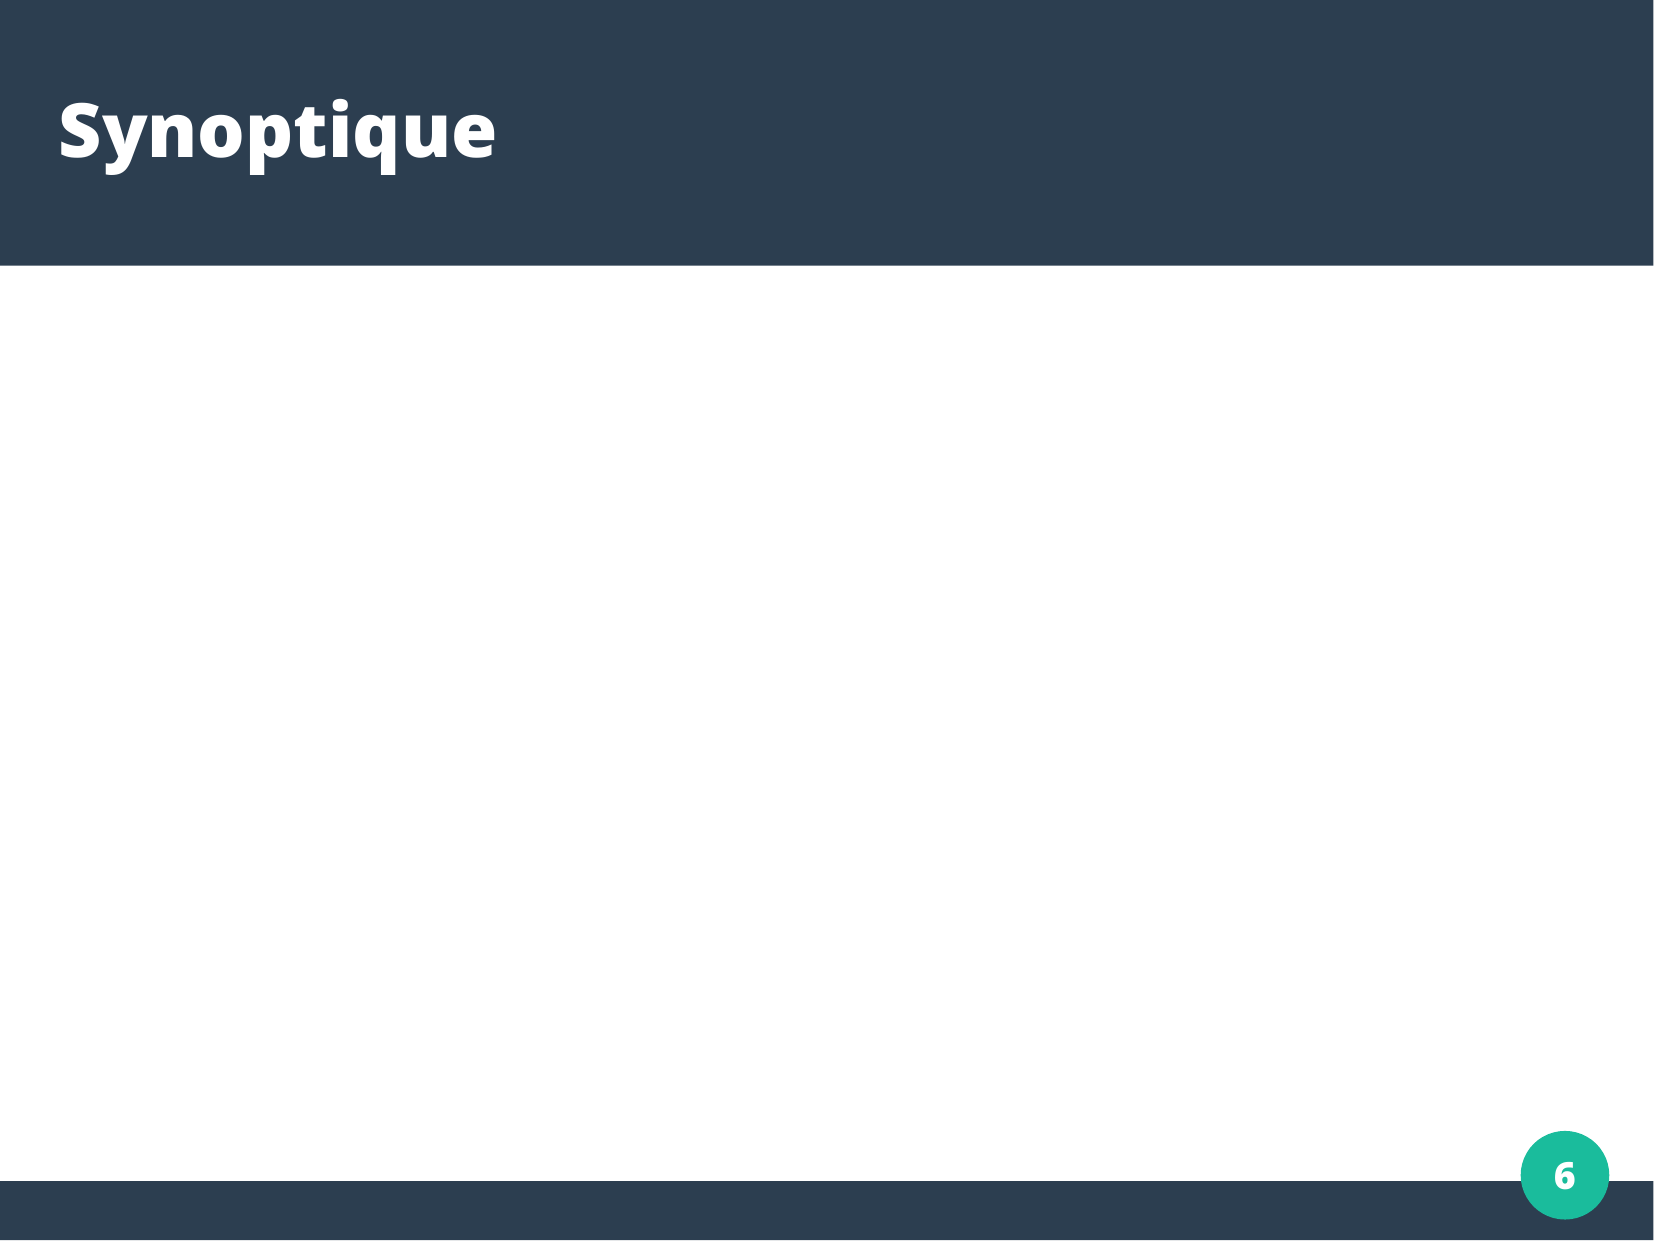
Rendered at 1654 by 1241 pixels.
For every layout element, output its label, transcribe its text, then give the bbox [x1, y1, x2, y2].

title Synoptique [59, 49, 1595, 207]
